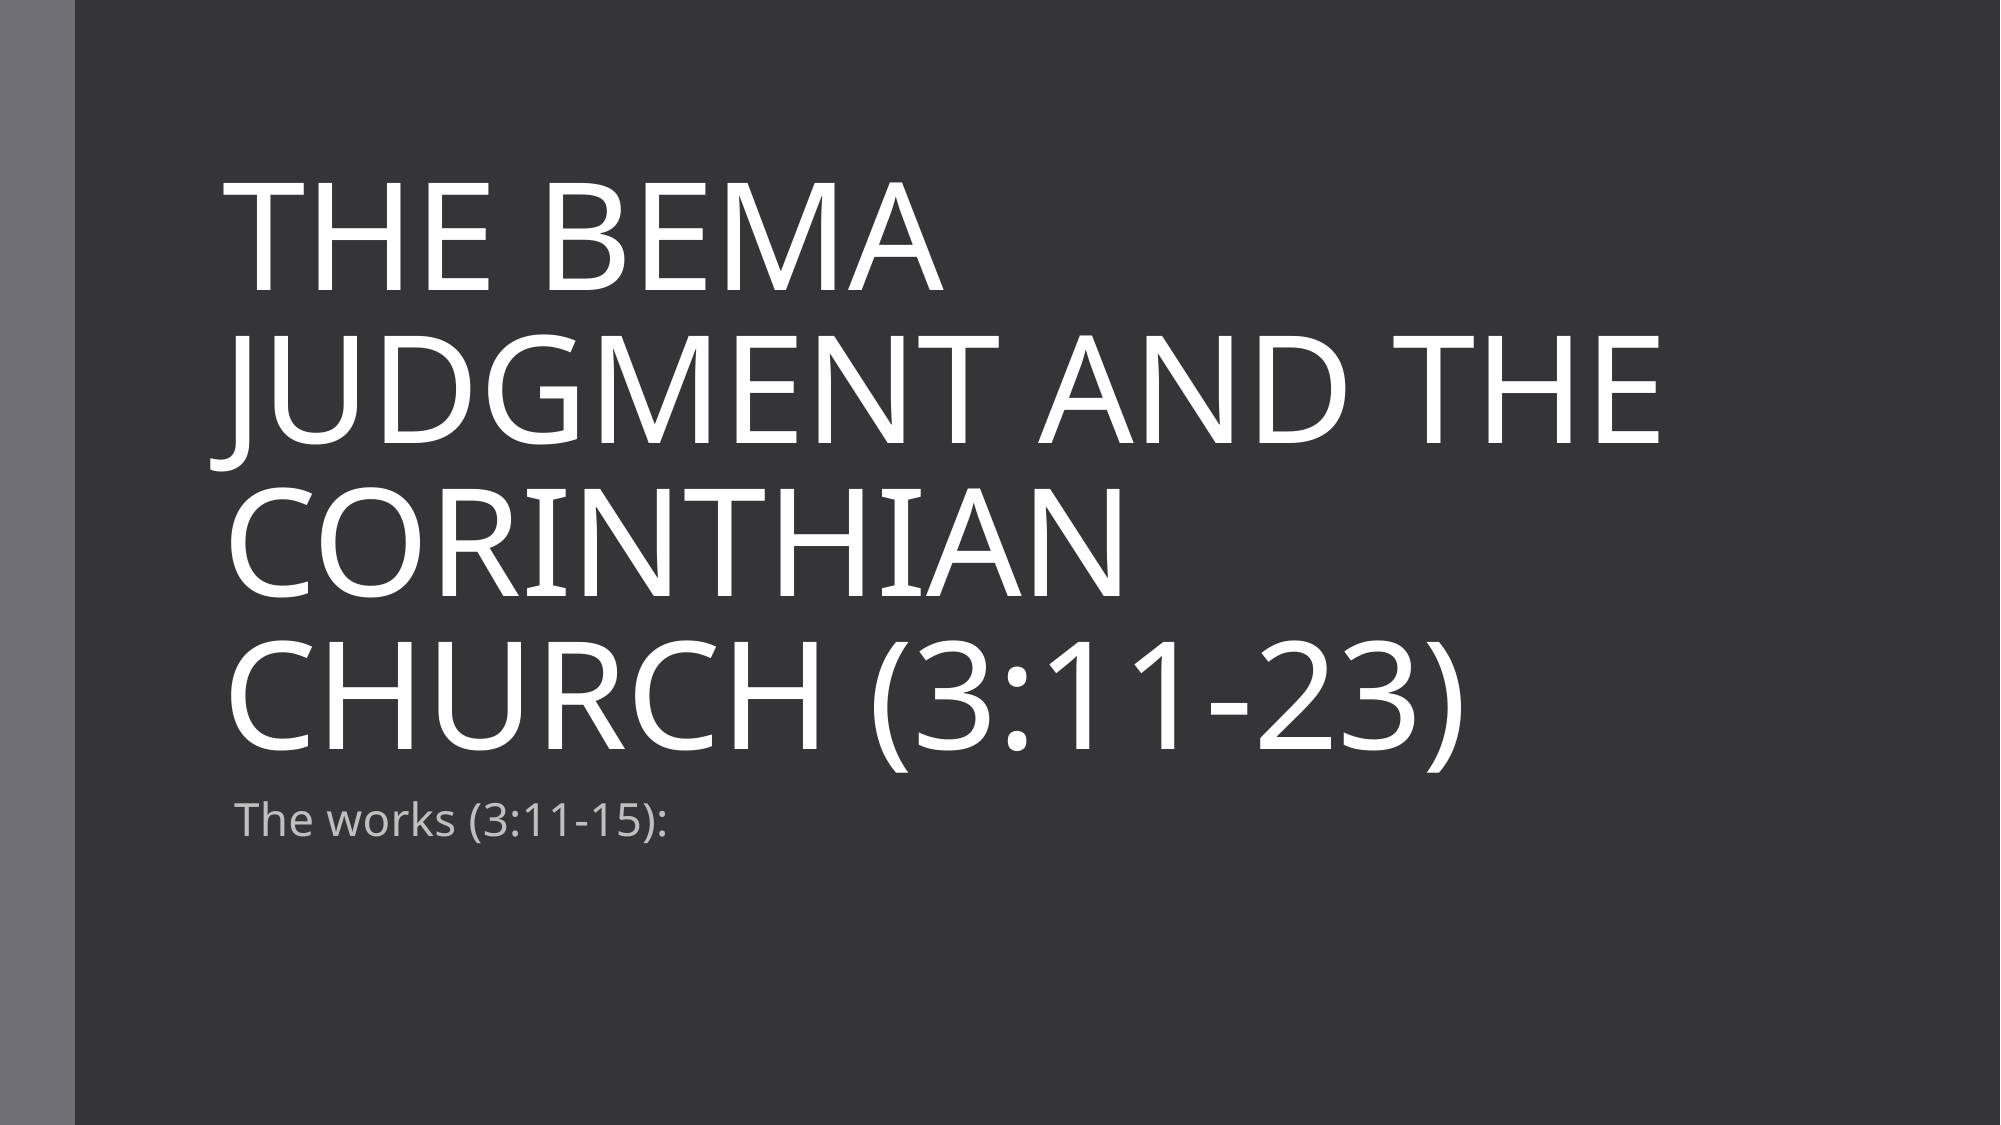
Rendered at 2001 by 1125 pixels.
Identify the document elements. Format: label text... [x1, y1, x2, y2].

subtitle The works (3:11-15): [206, 787, 1752, 1066]
title THE BEMA JUDGMENT AND THE CORINTHIAN CHURCH (3:11-23) [206, 124, 1752, 787]
